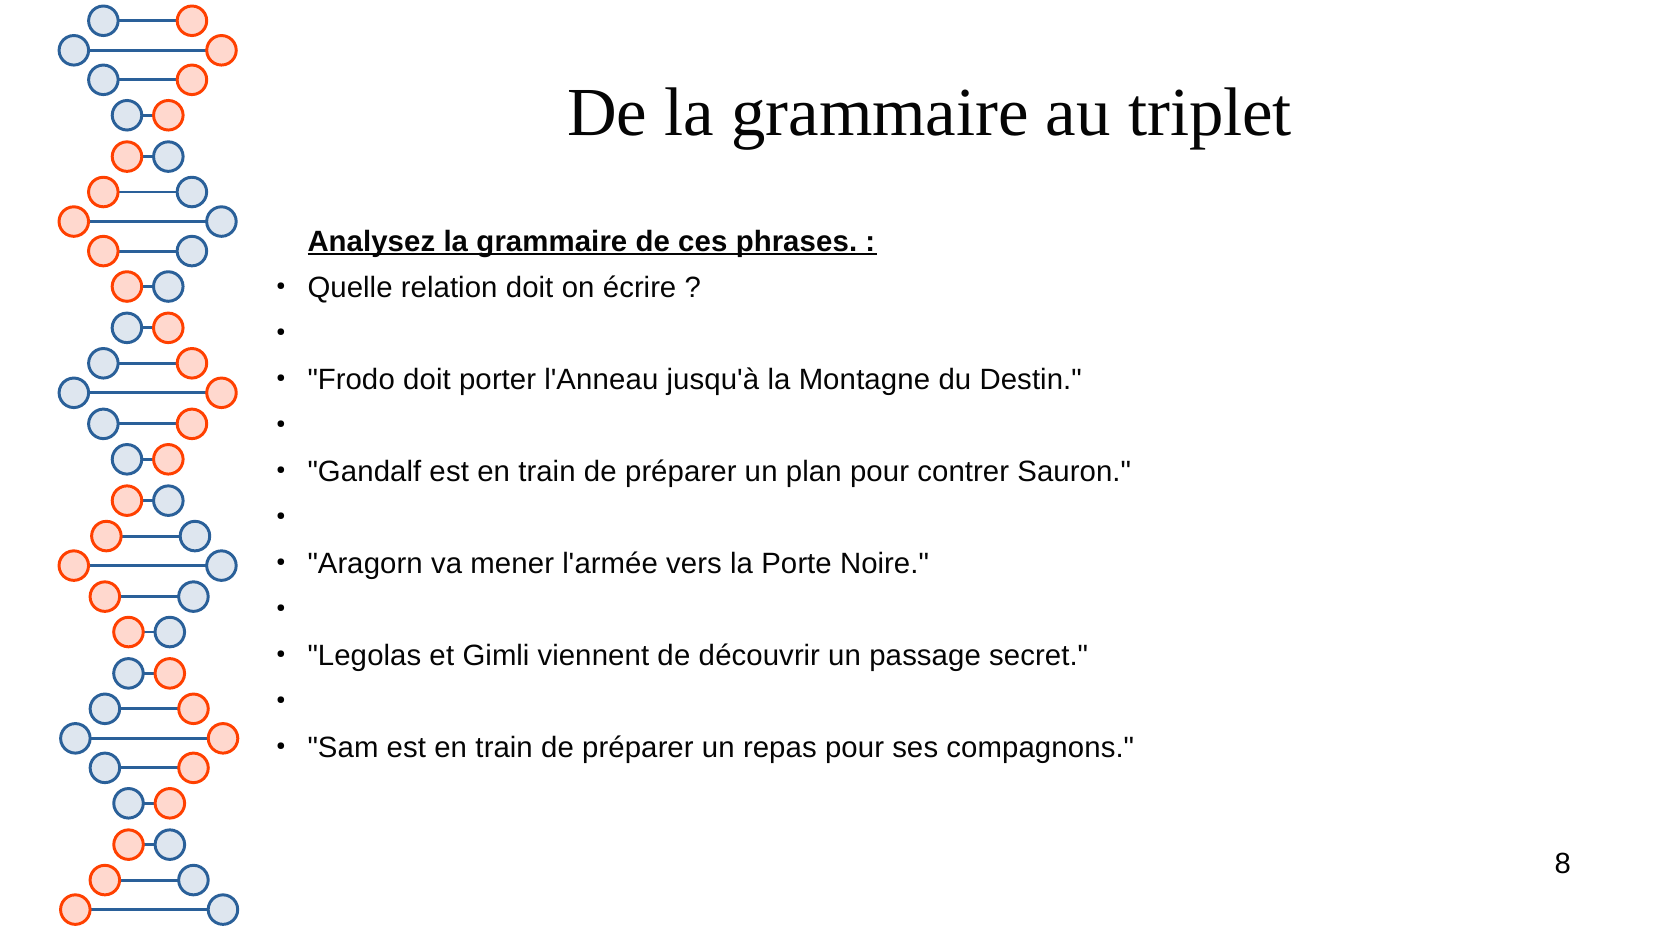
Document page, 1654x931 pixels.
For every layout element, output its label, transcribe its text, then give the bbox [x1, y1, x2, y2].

list Analysez la grammaire de ces phrases. : Quelle relation doit on écrire ? "Frodo doit porter l'Anneau jusqu'à la Montagne du Destin." "Gandalf est en train de préparer un plan pour contrer Sauron." "Aragorn va mener l'armée vers la Porte Noire." "Legolas et Gimli viennent de découvrir un passage secret." "Sam est en train de préparer un repas pour ses compagnons." [265, 224, 1595, 764]
title De la grammaire au triplet [265, 35, 1595, 189]
